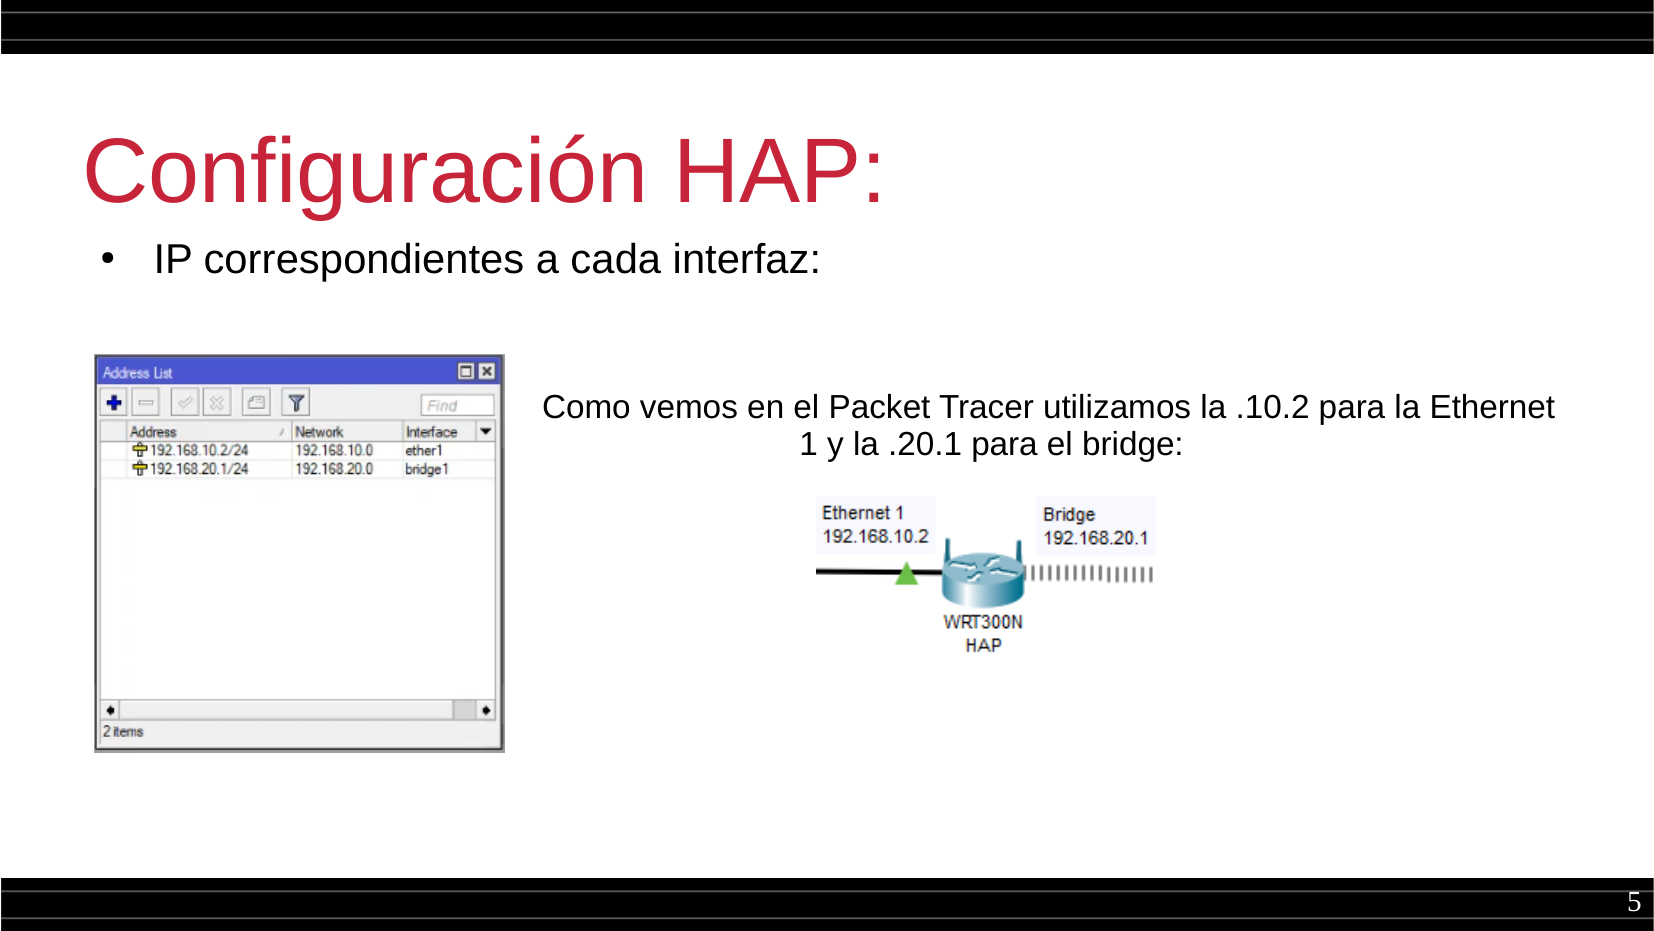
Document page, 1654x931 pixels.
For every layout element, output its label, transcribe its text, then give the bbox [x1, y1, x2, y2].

list IP correspondientes a cada interfaz: Como vemos en el Packet Tracer utilizamos la .10.2 para la Ethernet 1 y la .20.1 para el bridge: [82, 236, 1571, 722]
picture [1, 0, 1654, 54]
picture [1, 878, 1654, 931]
picture [816, 496, 1158, 664]
picture [94, 354, 505, 753]
title Configuración HAP: [82, 92, 1571, 236]
